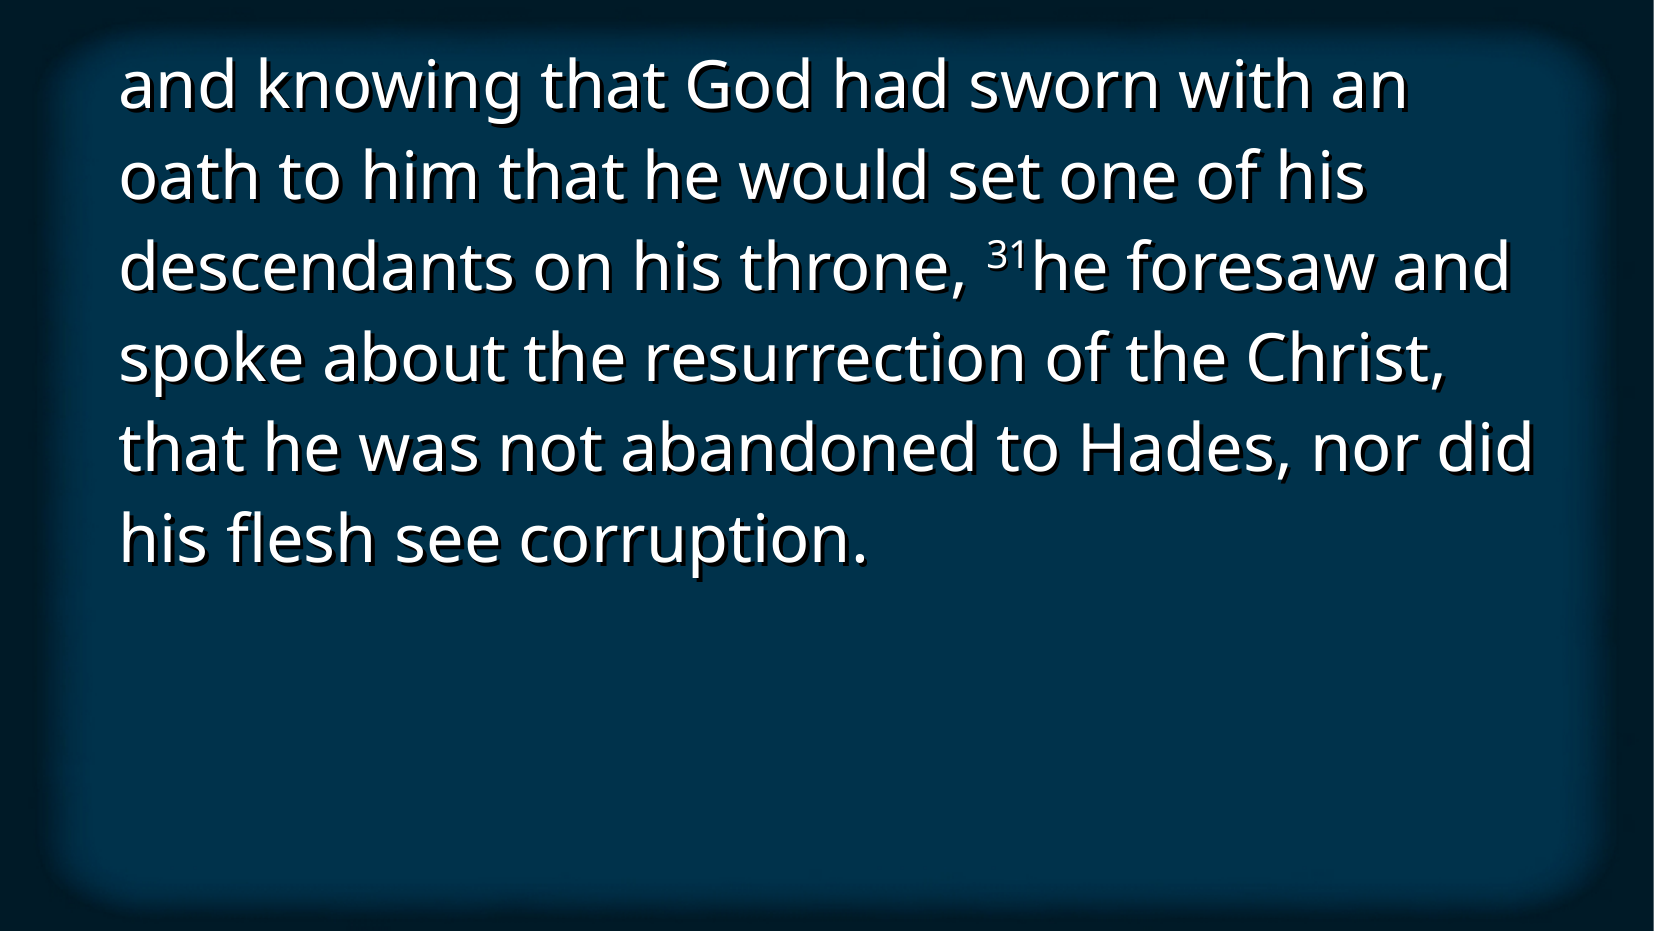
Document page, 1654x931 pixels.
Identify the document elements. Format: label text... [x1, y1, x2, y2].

text_box and knowing that God had sworn with an oath to him that he would set one of his descendants on his throne, 31he foresaw and spoke about the resurrection of the Christ, that he was not abandoned to Hades, nor did his flesh see corruption. [103, 30, 1559, 578]
picture [0, 0, 1654, 931]
